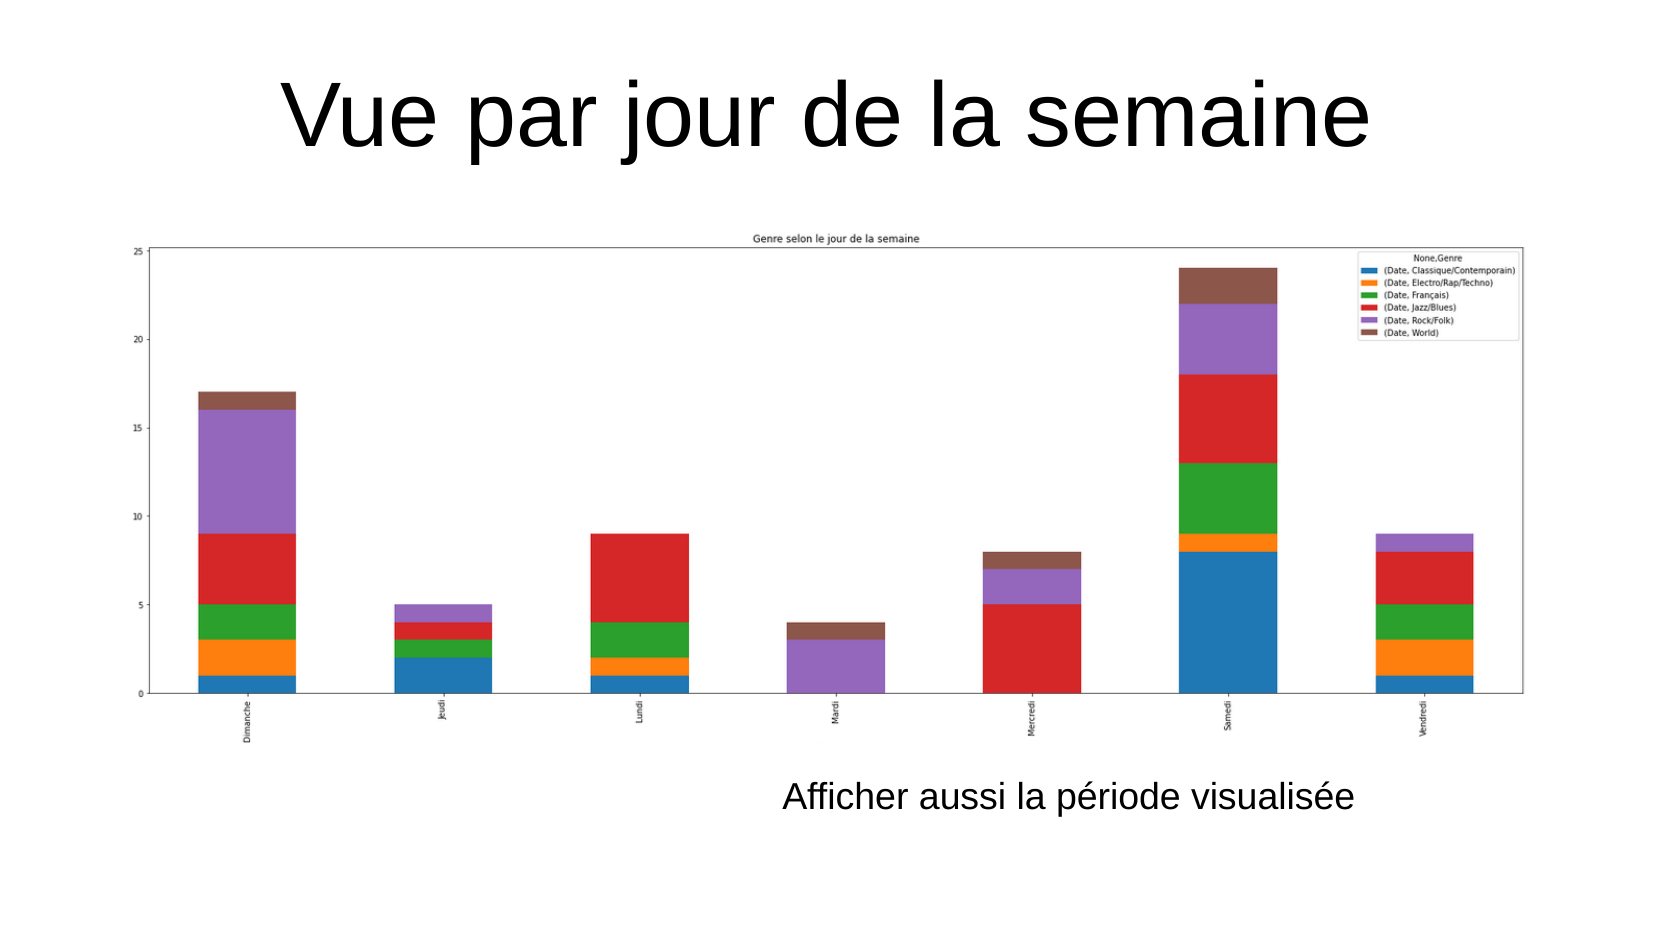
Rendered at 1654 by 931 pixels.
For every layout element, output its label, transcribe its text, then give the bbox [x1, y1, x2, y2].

text_box Afficher aussi la période visualisée [767, 767, 1371, 825]
title Vue par jour de la semaine [82, 37, 1571, 193]
picture [128, 219, 1541, 744]
